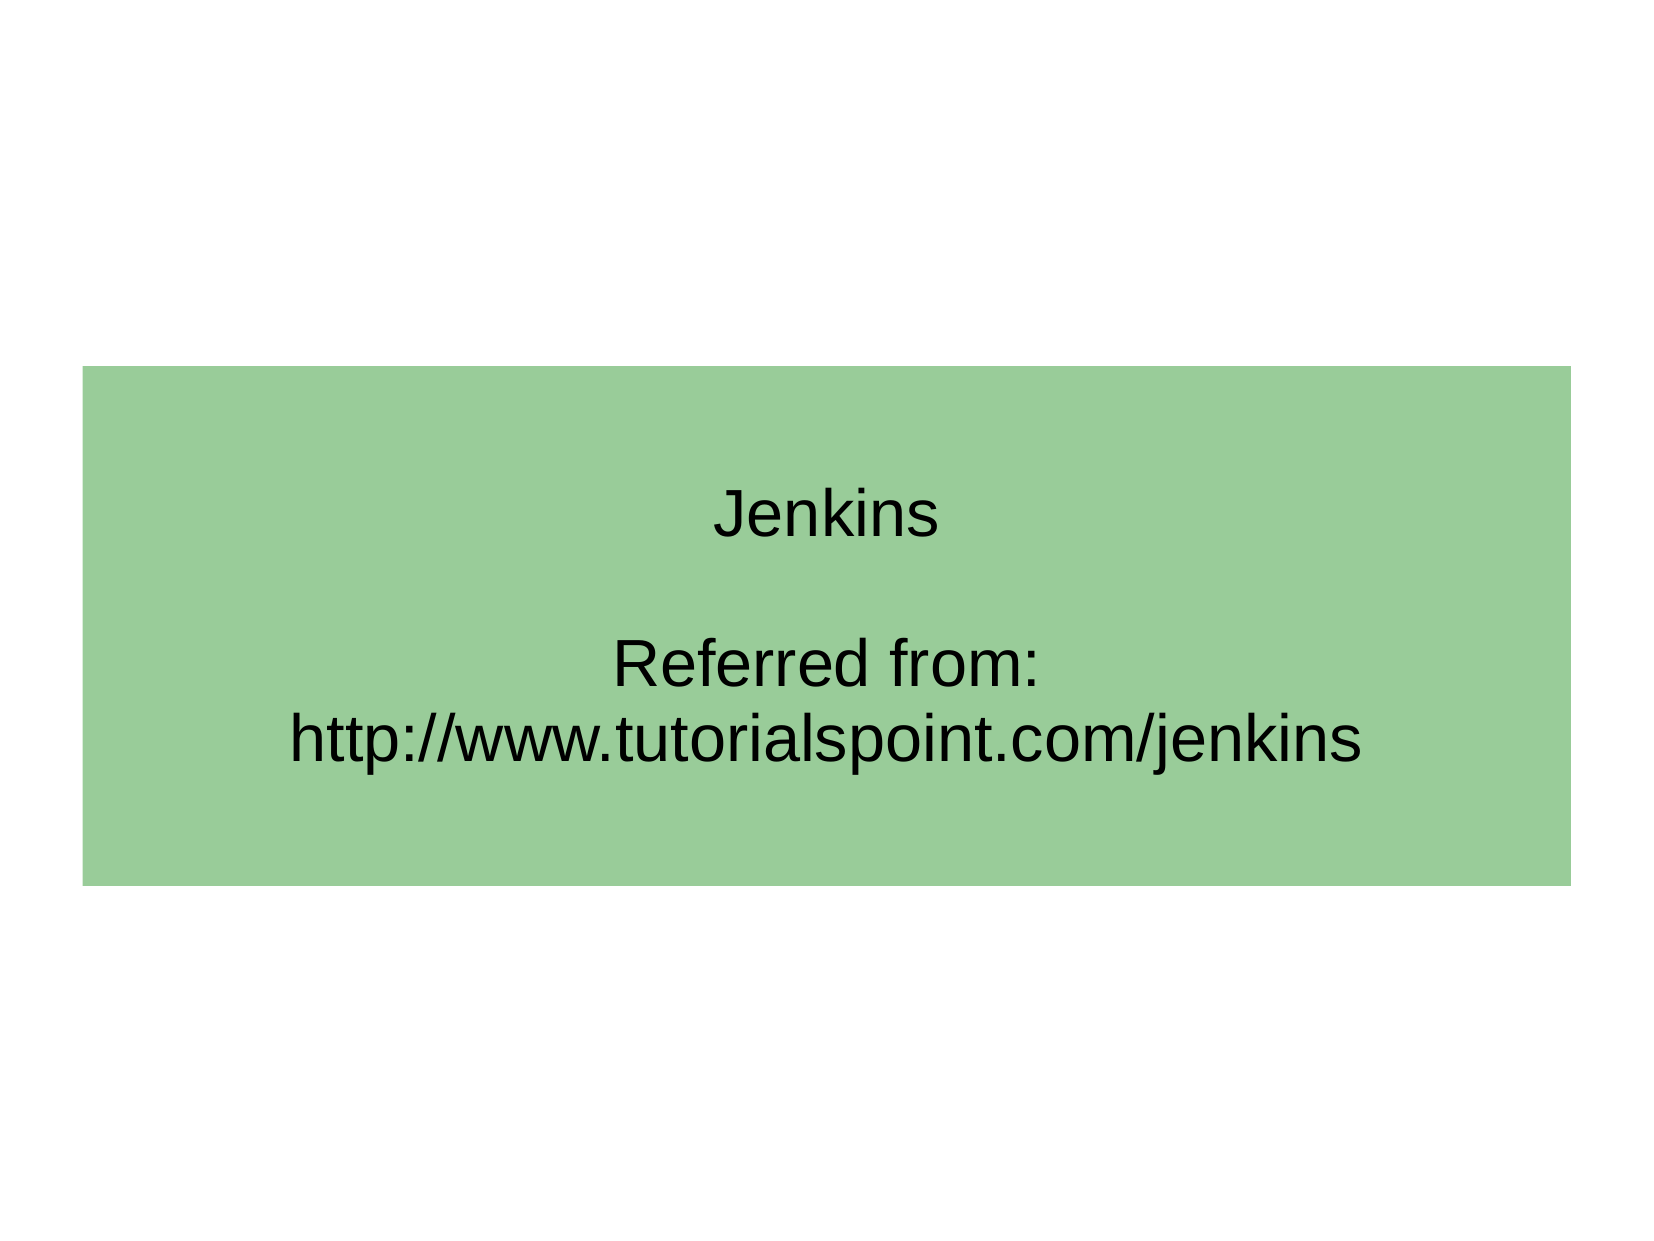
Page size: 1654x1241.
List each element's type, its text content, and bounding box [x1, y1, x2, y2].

subtitle Jenkins Referred from: http://www.tutorialspoint.com/jenkins [82, 366, 1571, 886]
